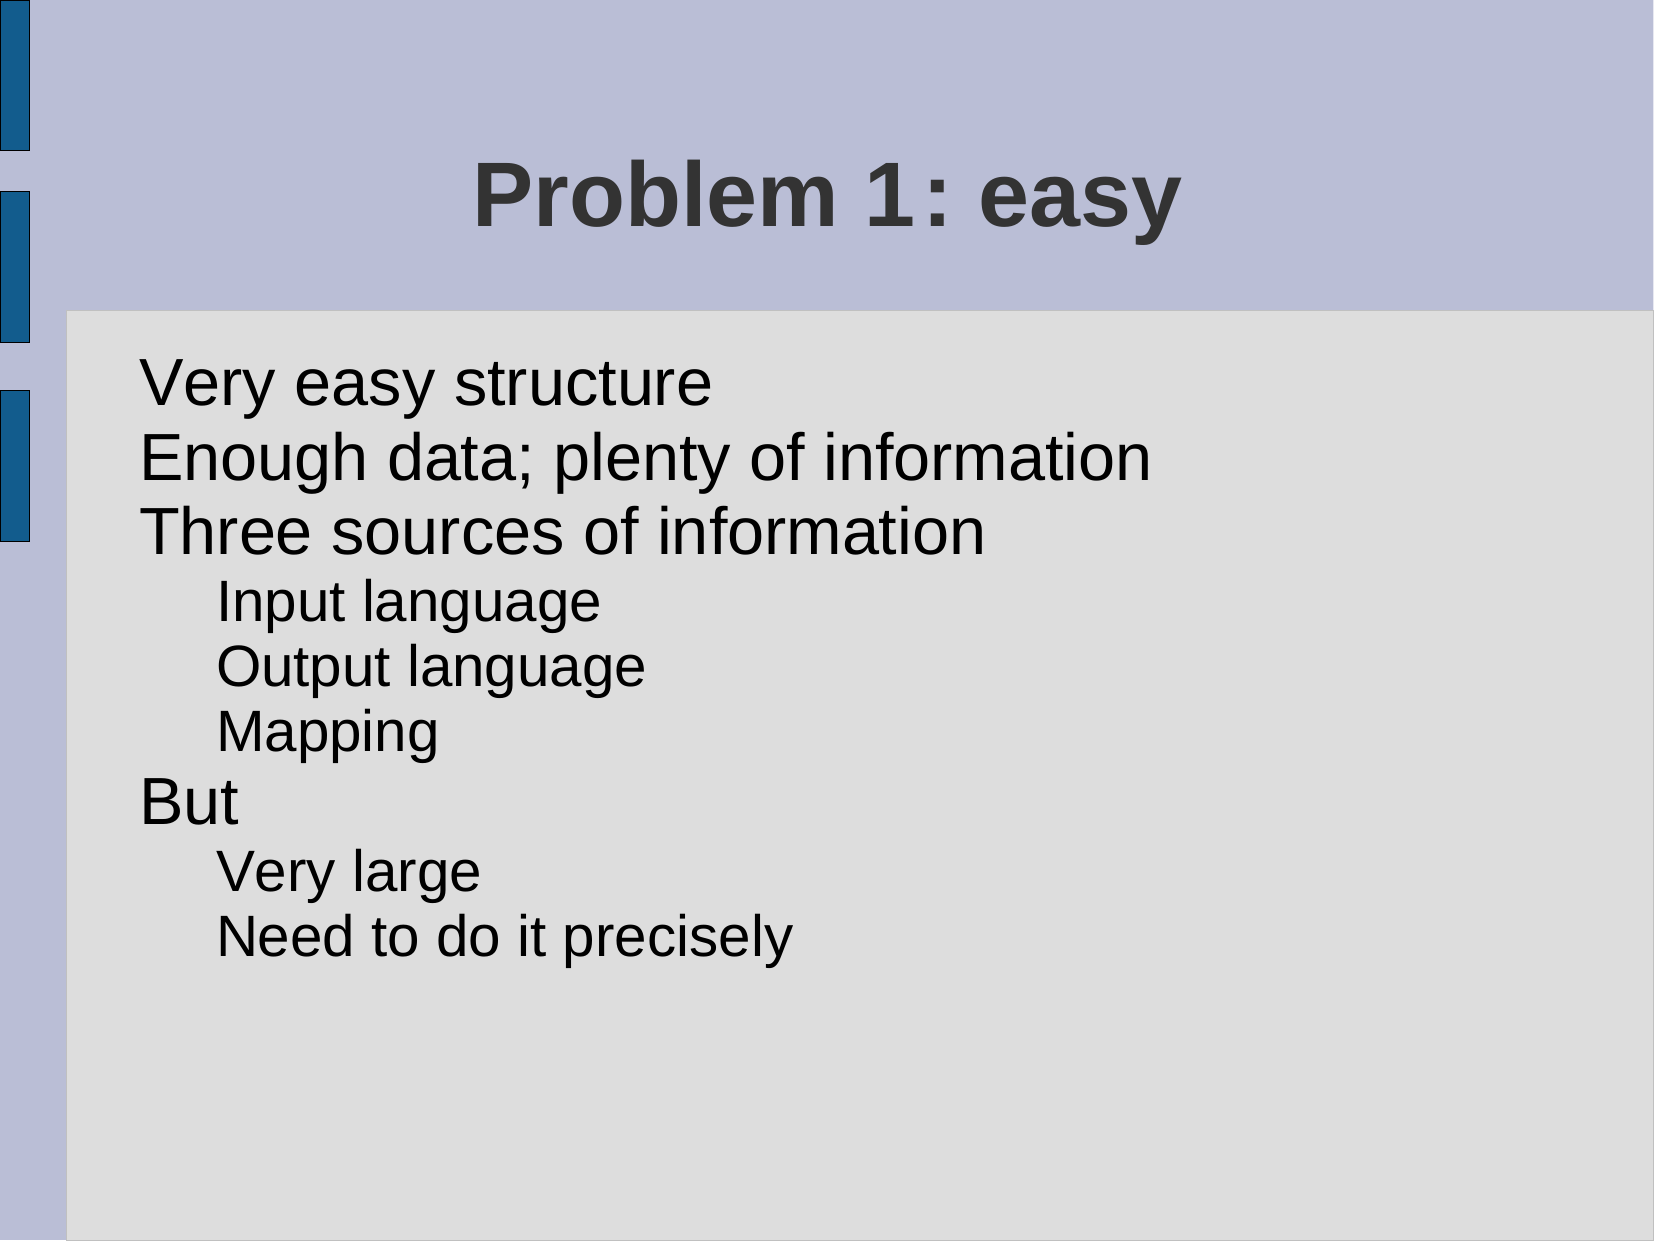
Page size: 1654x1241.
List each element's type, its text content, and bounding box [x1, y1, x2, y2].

list Very easy structure Enough data; plenty of information Three sources of information Input language Output language Mapping But Very large Need to do it precisely [121, 344, 1534, 1127]
title Problem 1 : easy [121, 91, 1534, 299]
